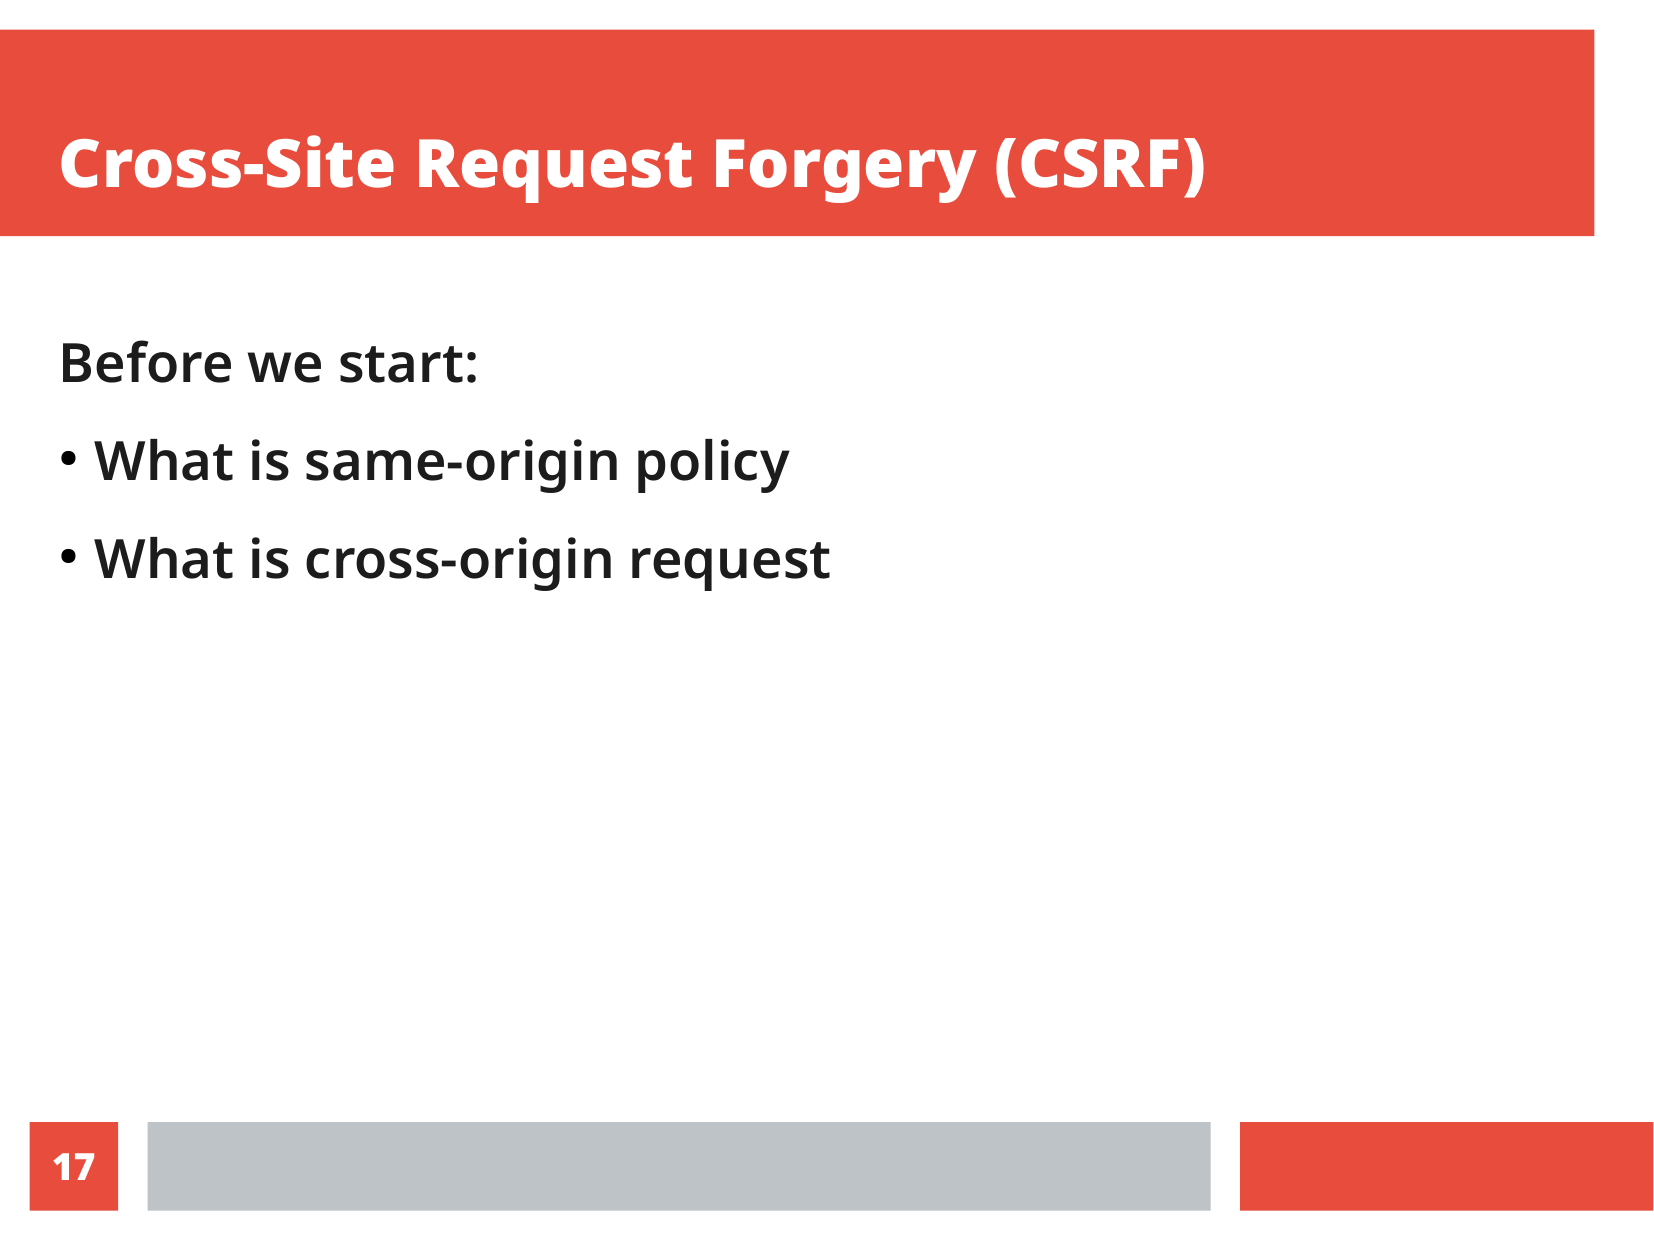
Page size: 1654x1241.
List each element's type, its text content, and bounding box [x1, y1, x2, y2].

list Before we start: What is same-origin policy What is cross-origin request [59, 324, 1565, 1093]
title Cross-Site Request Forgery (CSRF) [59, 59, 1595, 207]
